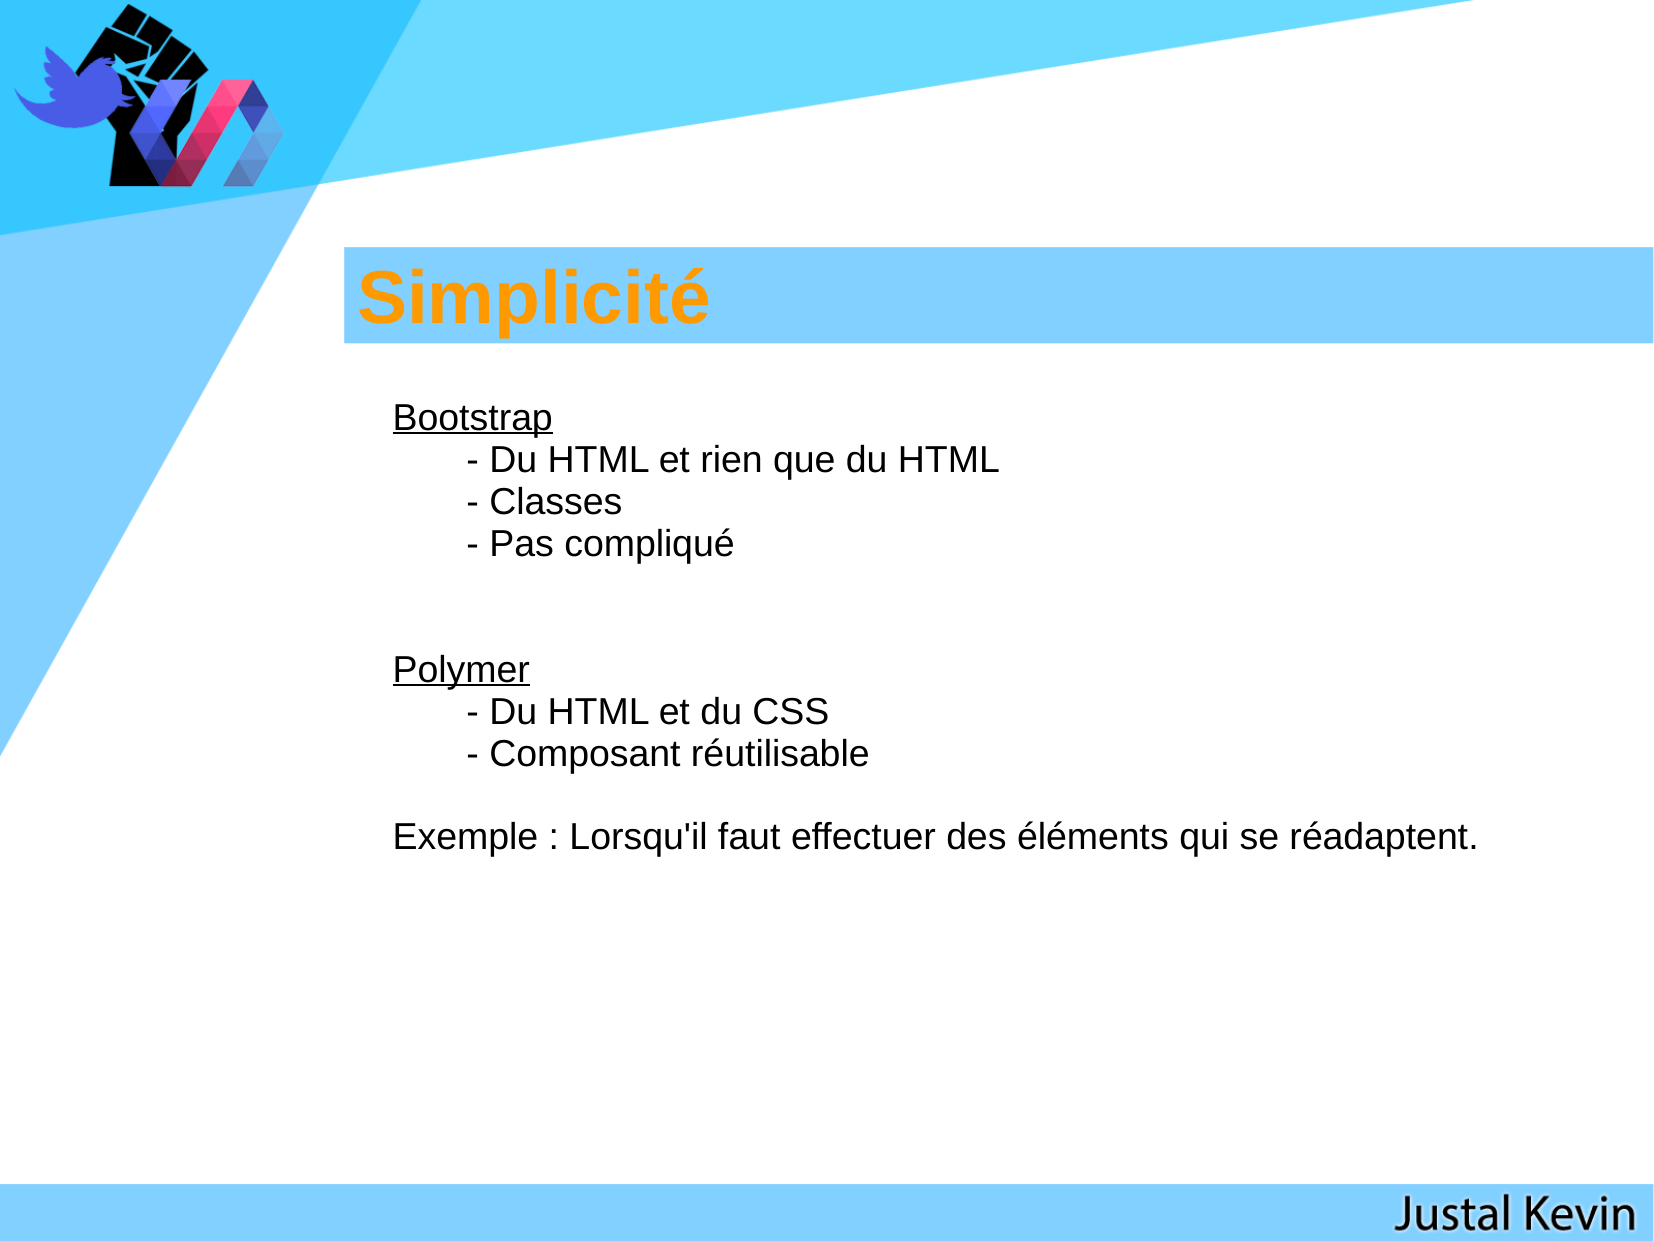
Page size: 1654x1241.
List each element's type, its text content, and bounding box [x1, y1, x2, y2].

text_box Simplicité [342, 248, 1654, 347]
picture [0, 0, 1654, 1241]
text_box Bootstrap - Du HTML et rien que du HTML - Classes - Pas compliqué Polymer - Du HTML et du CSS - Composant réutilisable Exemple : Lorsqu'il faut effectuer des éléments qui se réadaptent. [377, 346, 1619, 867]
